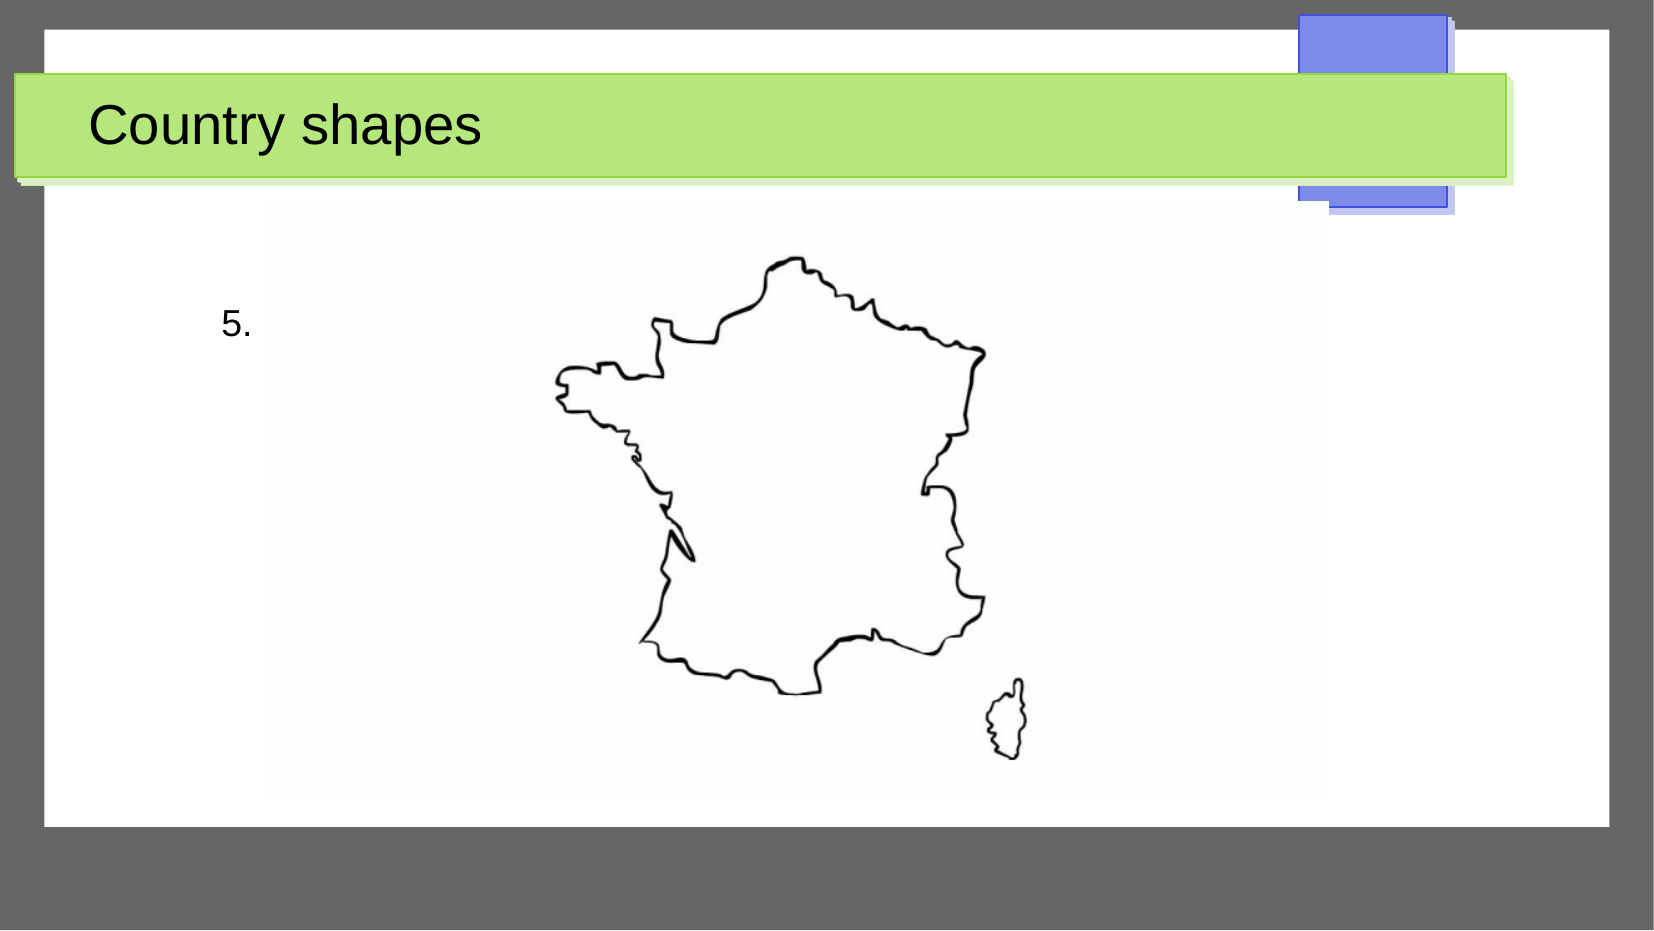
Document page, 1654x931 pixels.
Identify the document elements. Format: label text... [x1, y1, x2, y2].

text_box 5. [206, 295, 265, 353]
title Country shapes [88, 73, 1506, 178]
picture [265, 201, 1329, 800]
